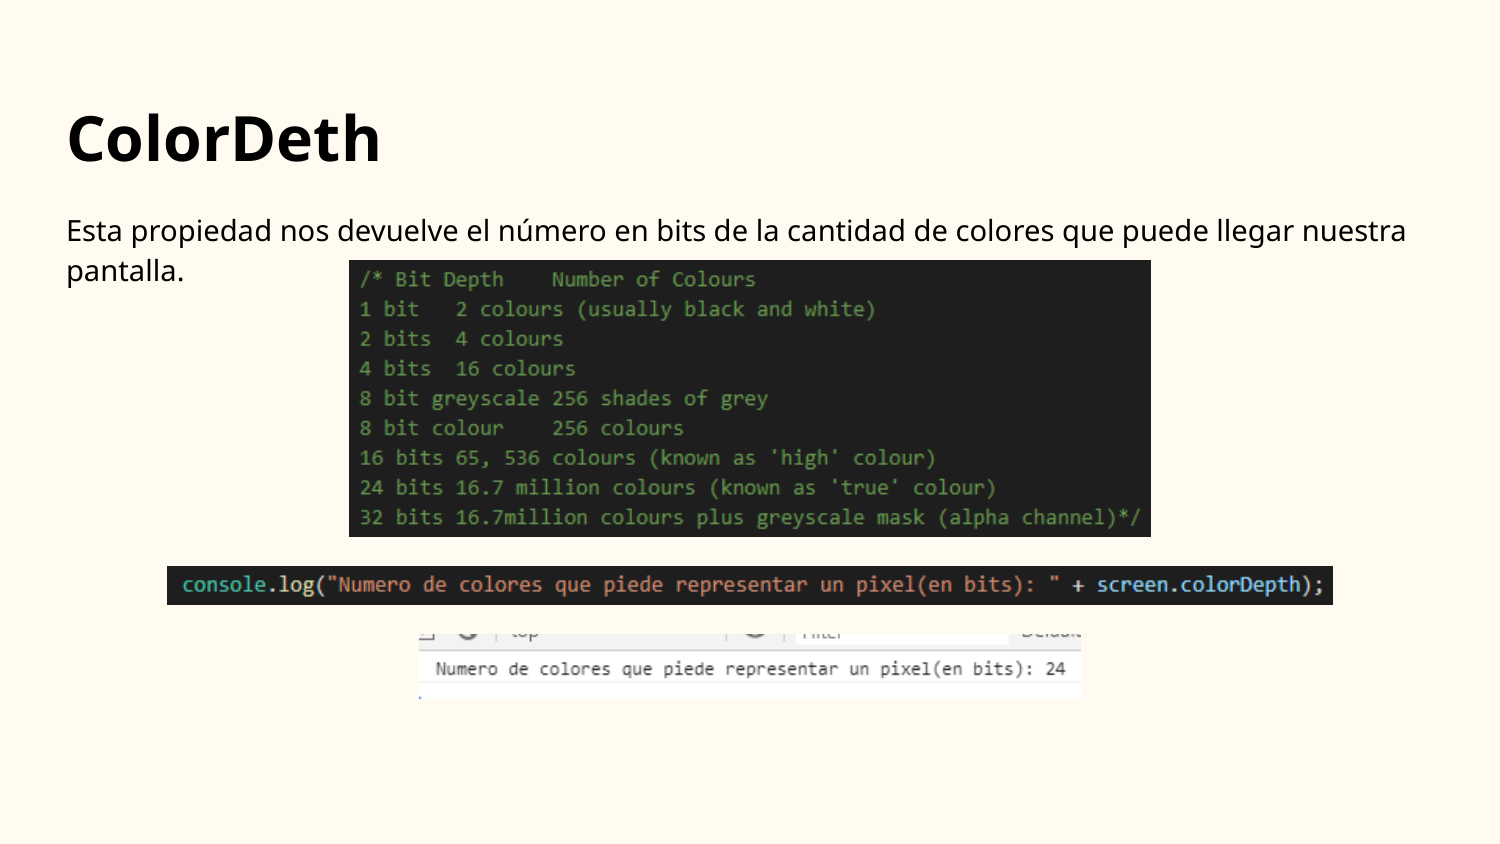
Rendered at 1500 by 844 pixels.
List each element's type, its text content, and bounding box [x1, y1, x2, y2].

picture [167, 566, 1333, 605]
picture [419, 634, 1081, 699]
title ColorDeth [51, 72, 1449, 174]
picture [349, 260, 1151, 537]
list Esta propiedad nos devuelve el número en bits de la cantidad de colores que puede llegar nuestra pantalla. [51, 192, 1434, 261]
